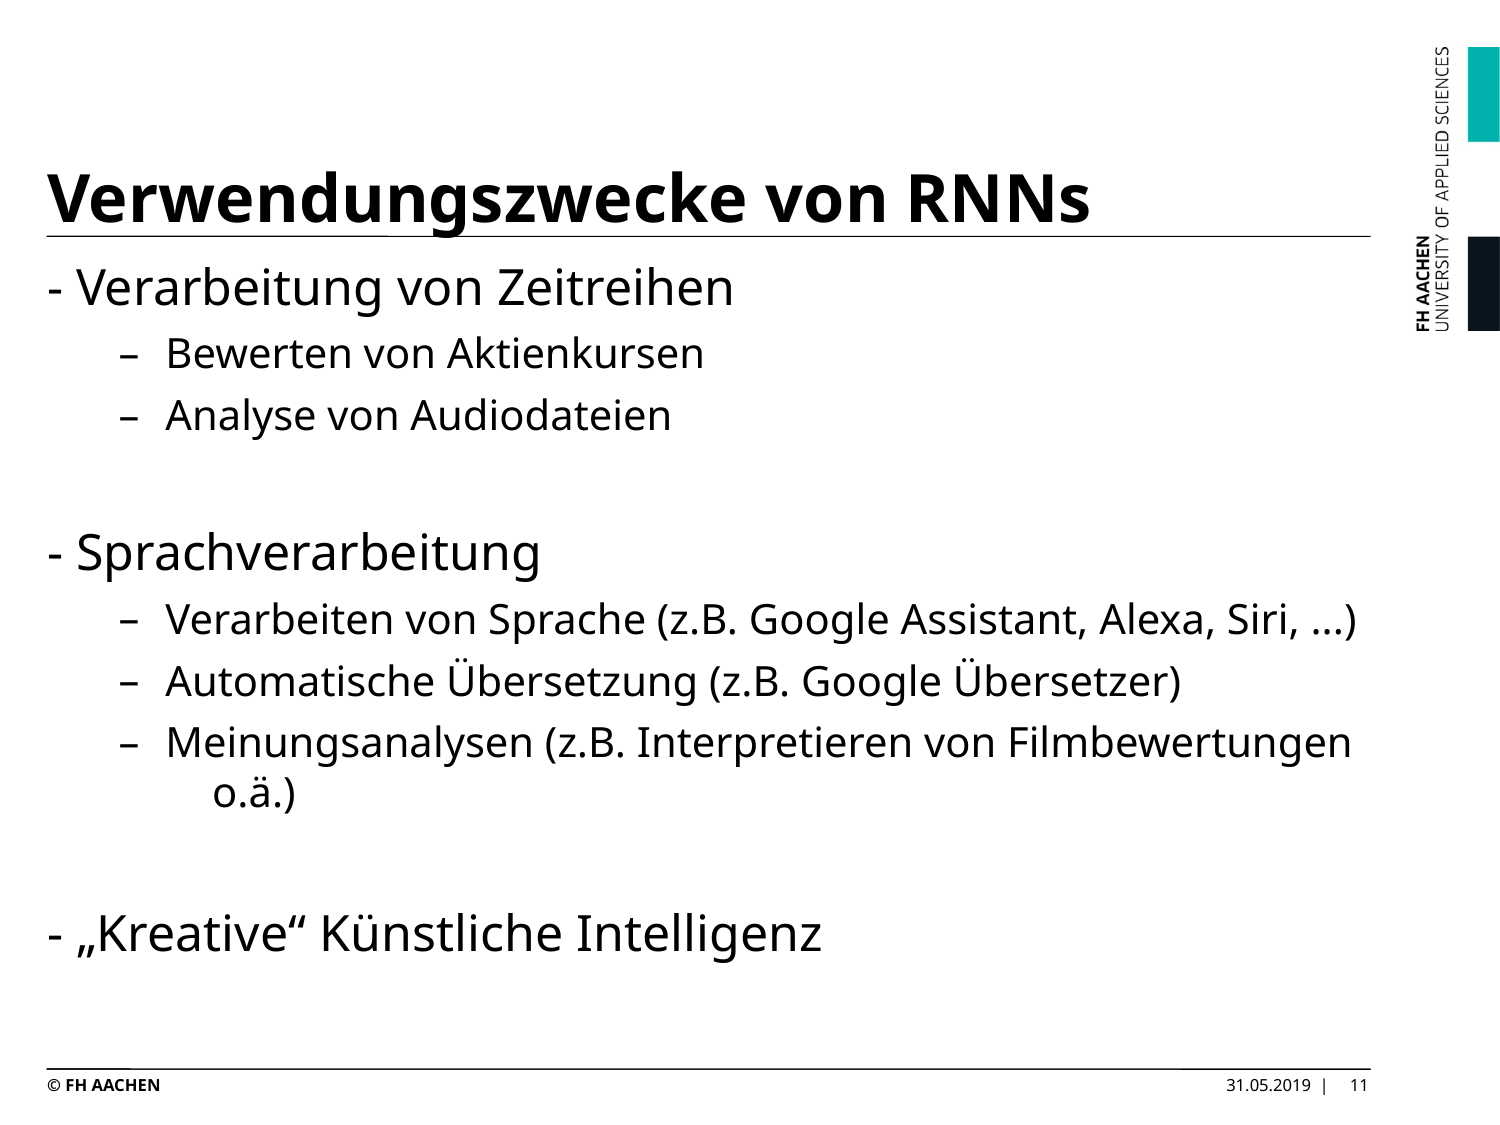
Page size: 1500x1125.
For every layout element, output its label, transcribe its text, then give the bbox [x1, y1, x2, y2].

title Verwendungszwecke von RNNs [47, 153, 1371, 237]
list - Verarbeitung von Zeitreihen Bewerten von Aktienkursen Analyse von Audiodateien - Sprachverarbeitung Verarbeiten von Sprache (z.B. Google Assistant, Alexa, Siri, ...) Automatische Übersetzung (z.B. Google Übersetzer) Meinungsanalysen (z.B. Interpretieren von Filmbewertungen o.ä.) - „Kreative“ Künstliche Intelligenz [47, 255, 1371, 1047]
picture [1404, 47, 1500, 331]
